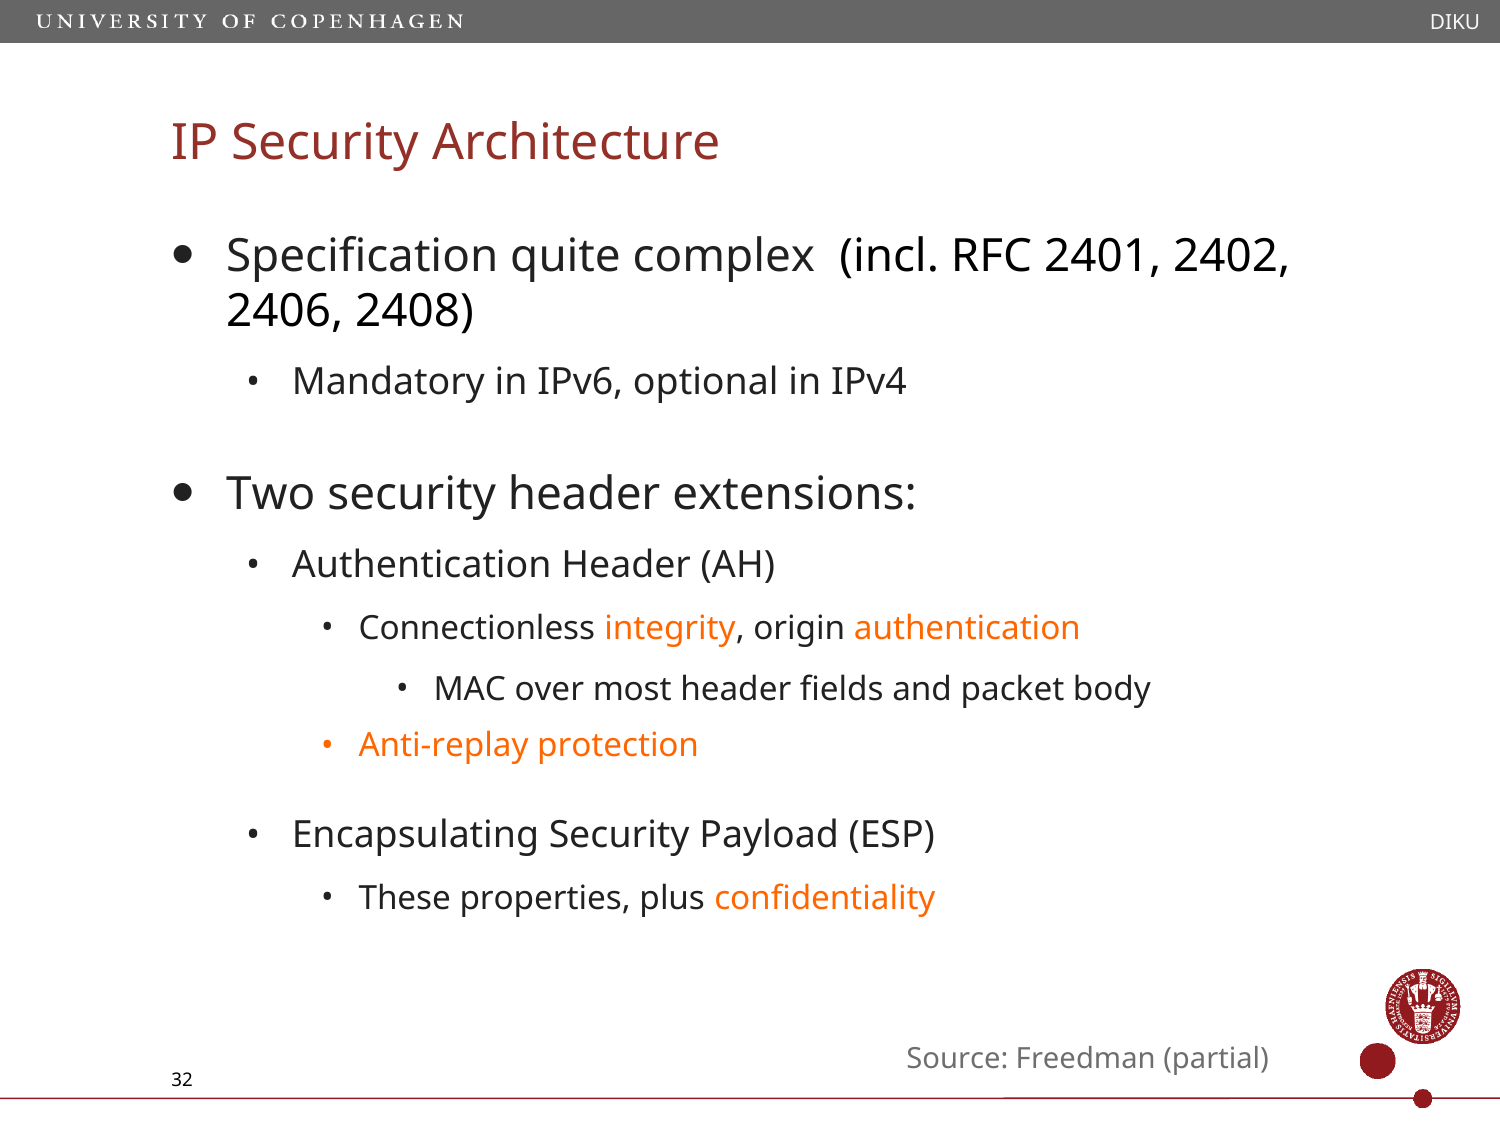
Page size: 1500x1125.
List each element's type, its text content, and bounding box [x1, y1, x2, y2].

text_box <number> [171, 1067, 522, 1092]
picture [0, 910, 1500, 1122]
text_box Source: Freedman (partial) [891, 1031, 1353, 1083]
text_box IP Security Architecture [171, 75, 1329, 171]
text_box DIKU [469, 0, 1495, 43]
text_box Specification quite complex (incl. RFC 2401, 2402, 2406, 2408) Mandatory in IPv6, optional in IPv4 Two security header extensions: Authentication Header (AH) Connectionless integrity, origin authentication MAC over most header fields and packet body Anti-replay protection Encapsulating Security Payload (ESP) These properties, plus confidentiality [171, 225, 1329, 900]
